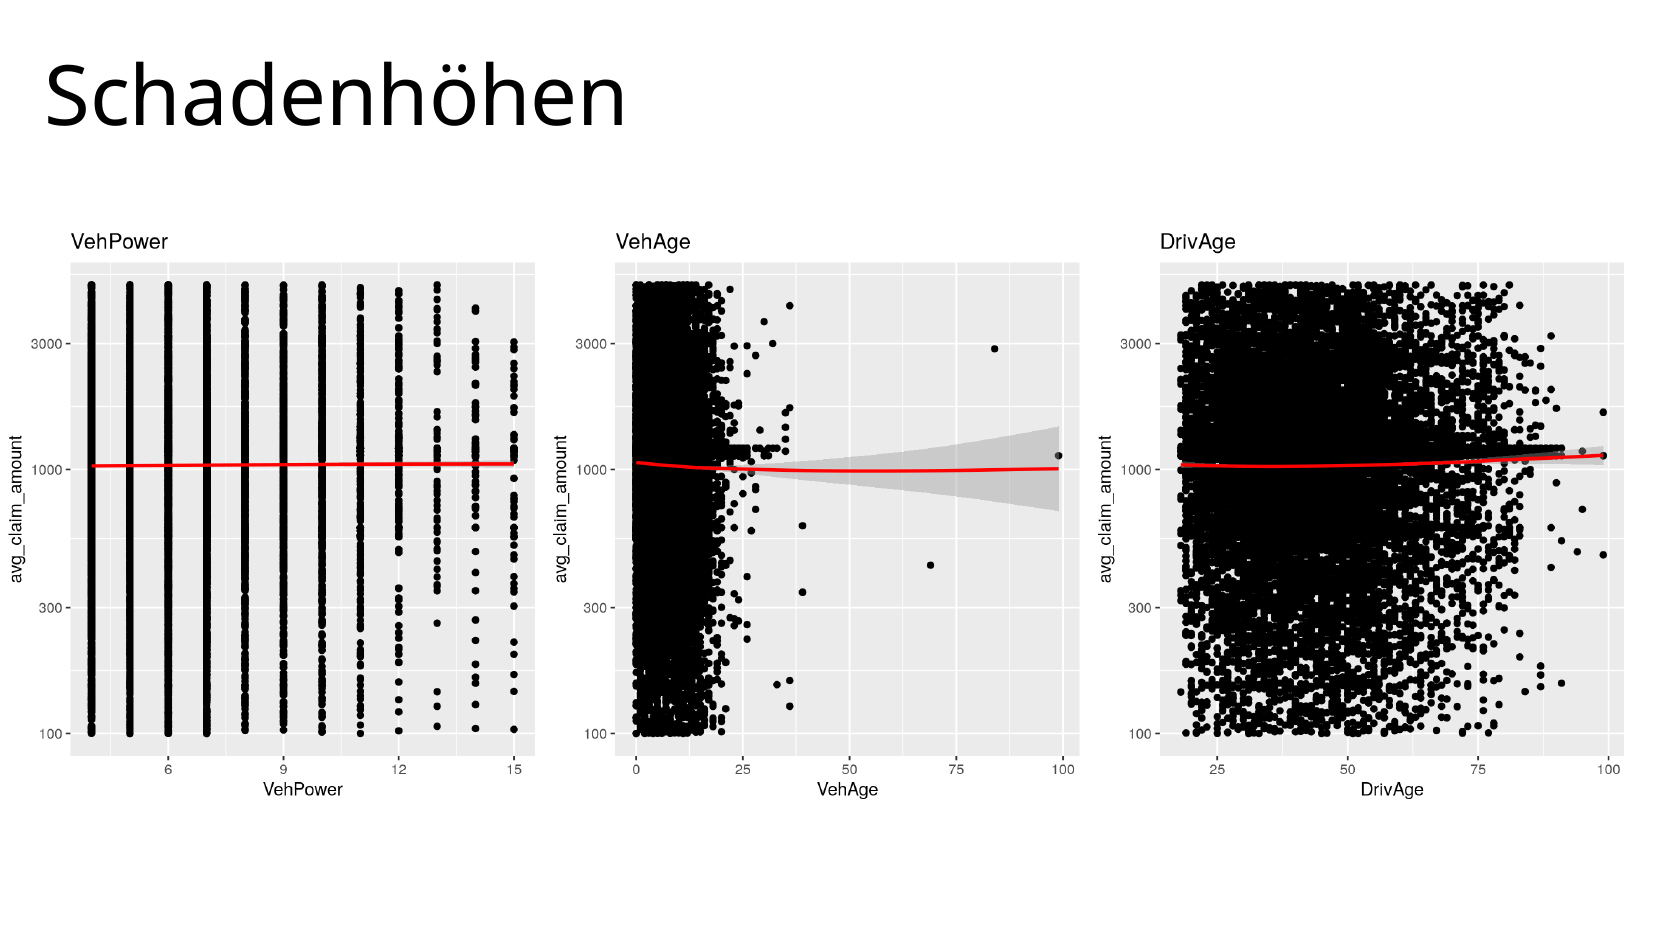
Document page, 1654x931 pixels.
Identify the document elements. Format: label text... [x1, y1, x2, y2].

text_box Schadenhöhen [29, 29, 1477, 146]
picture [0, 224, 1633, 808]
